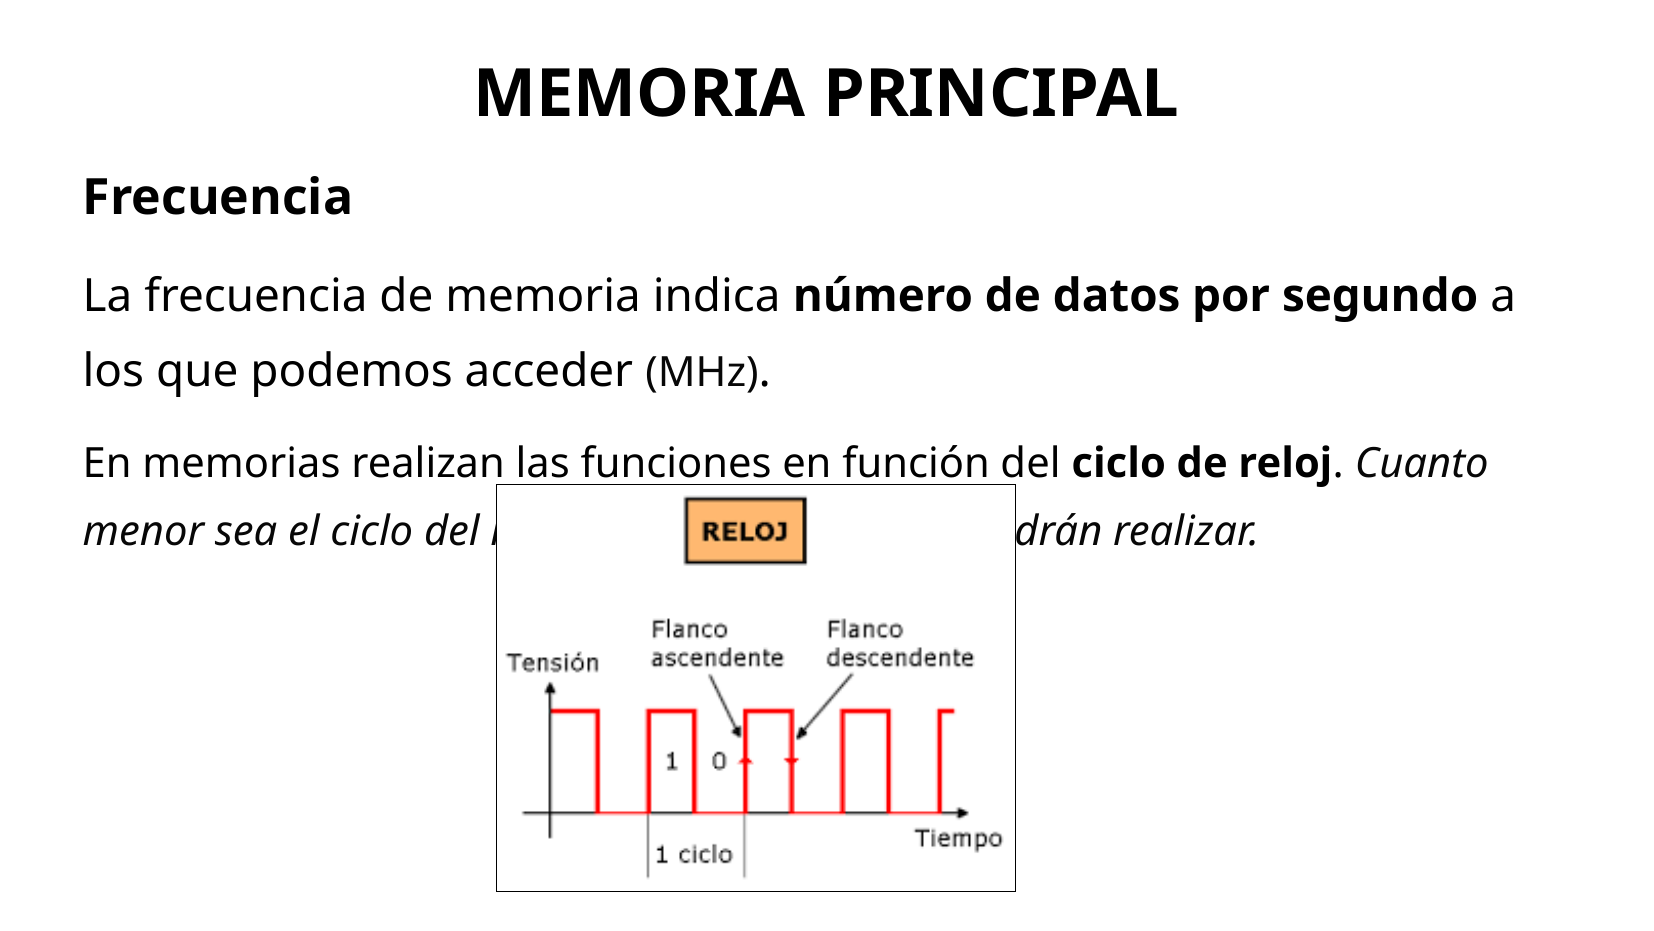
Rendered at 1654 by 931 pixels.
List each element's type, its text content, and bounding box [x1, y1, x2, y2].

subtitle Frecuencia La frecuencia de memoria indica número de datos por segundo a los que podemos acceder (MHz). En memorias realizan las funciones en función del ciclo de reloj. Cuanto menor sea el ciclo del reloj, más operaciones se podrán realizar. [82, 147, 1571, 827]
title MEMORIA PRINCIPAL [82, 37, 1571, 147]
picture [496, 484, 1016, 892]
